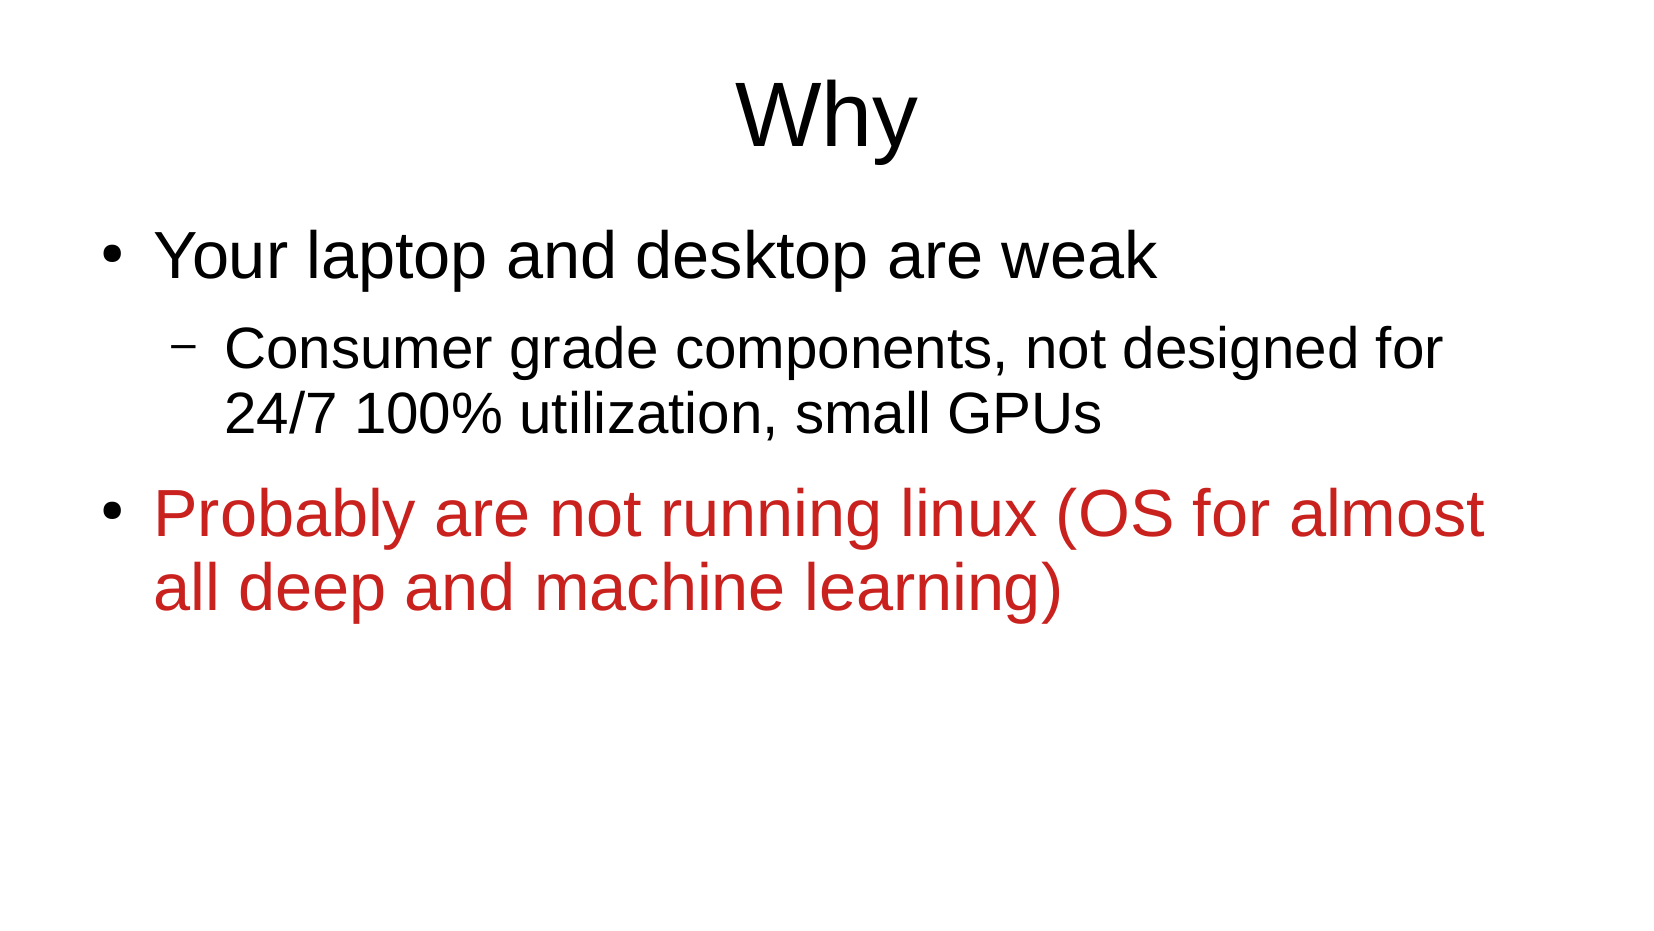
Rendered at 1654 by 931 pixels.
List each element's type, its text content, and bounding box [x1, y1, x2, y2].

title Why [82, 37, 1571, 193]
list Your laptop and desktop are weak Consumer grade components, not designed for 24/7 100% utilization, small GPUs Probably are not running linux (OS for almost all deep and machine learning) [82, 217, 1571, 758]
